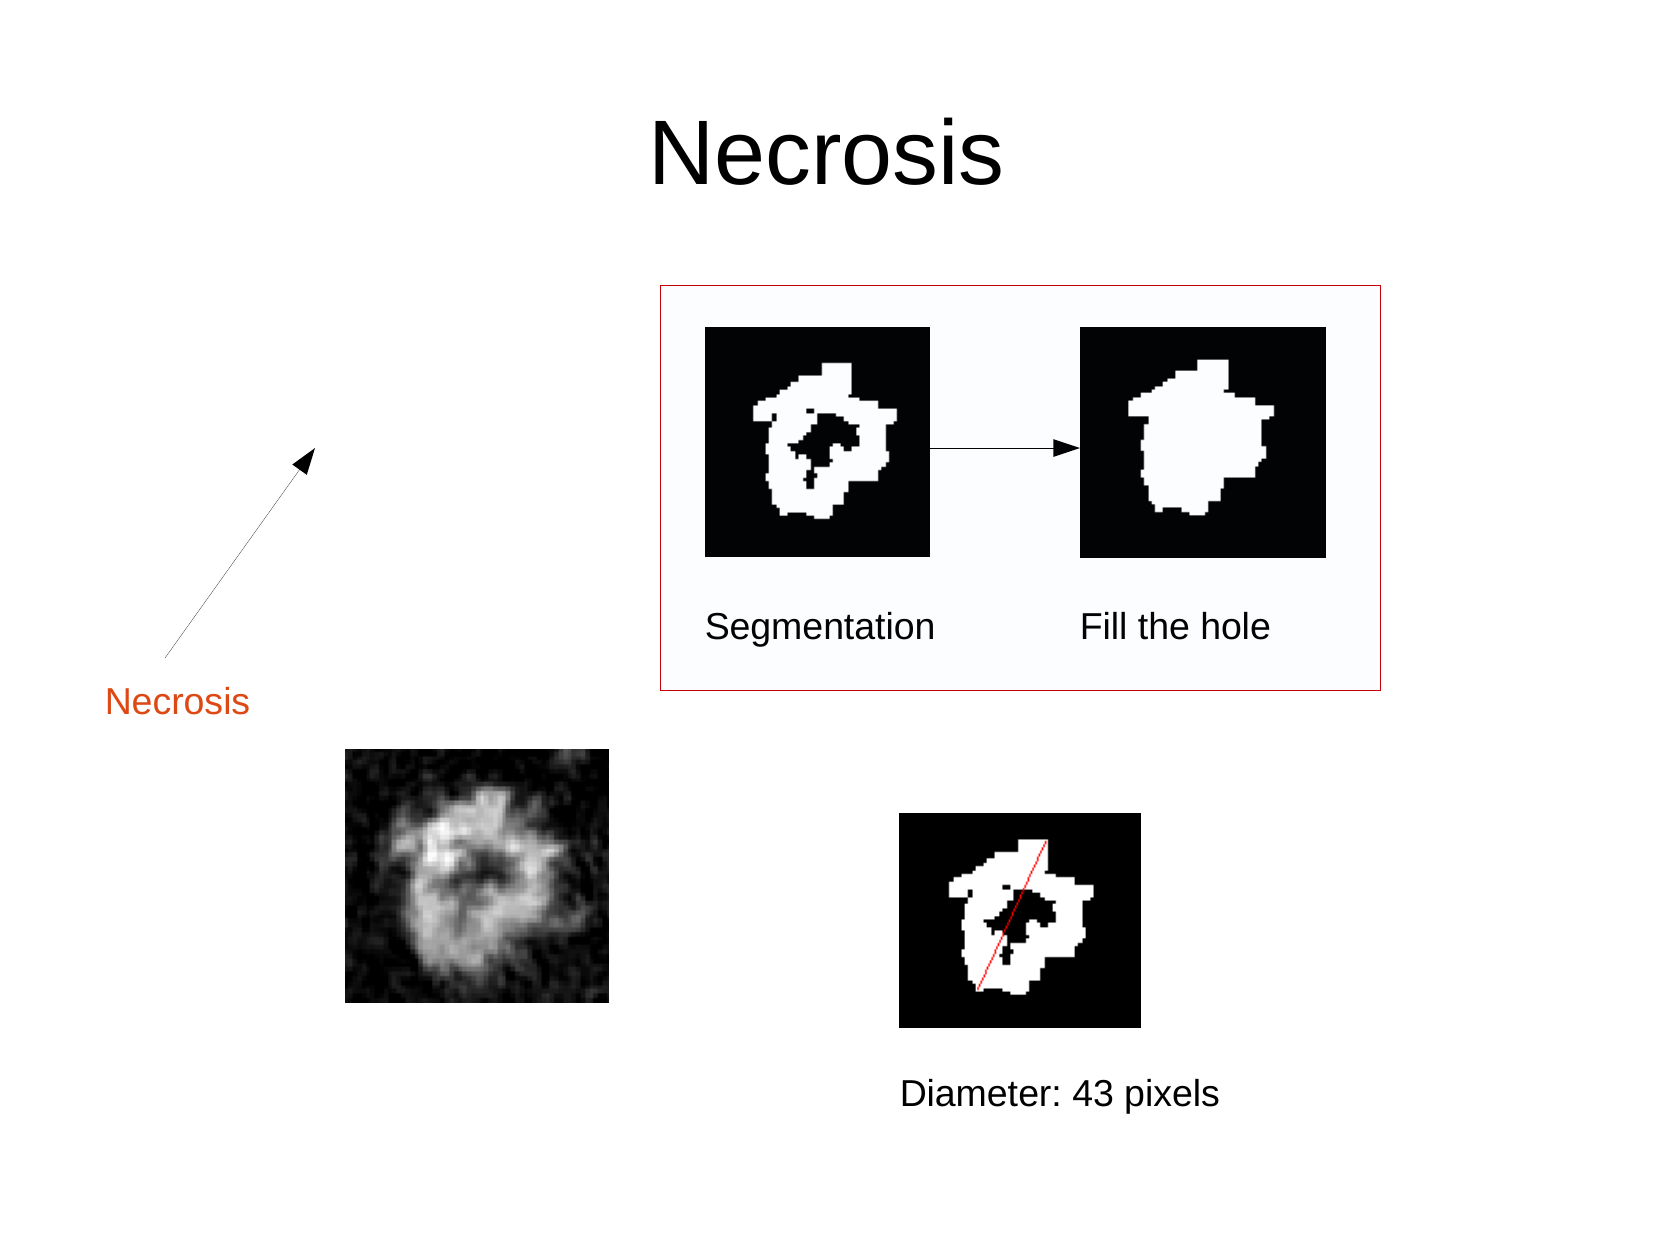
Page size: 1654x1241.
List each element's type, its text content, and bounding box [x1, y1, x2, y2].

text_box [660, 285, 1381, 691]
title Necrosis [82, 49, 1571, 257]
picture [345, 749, 609, 1004]
text_box Necrosis [90, 673, 271, 734]
picture [899, 813, 1141, 1028]
text_box Diameter: 43 pixels [885, 1065, 1291, 1126]
